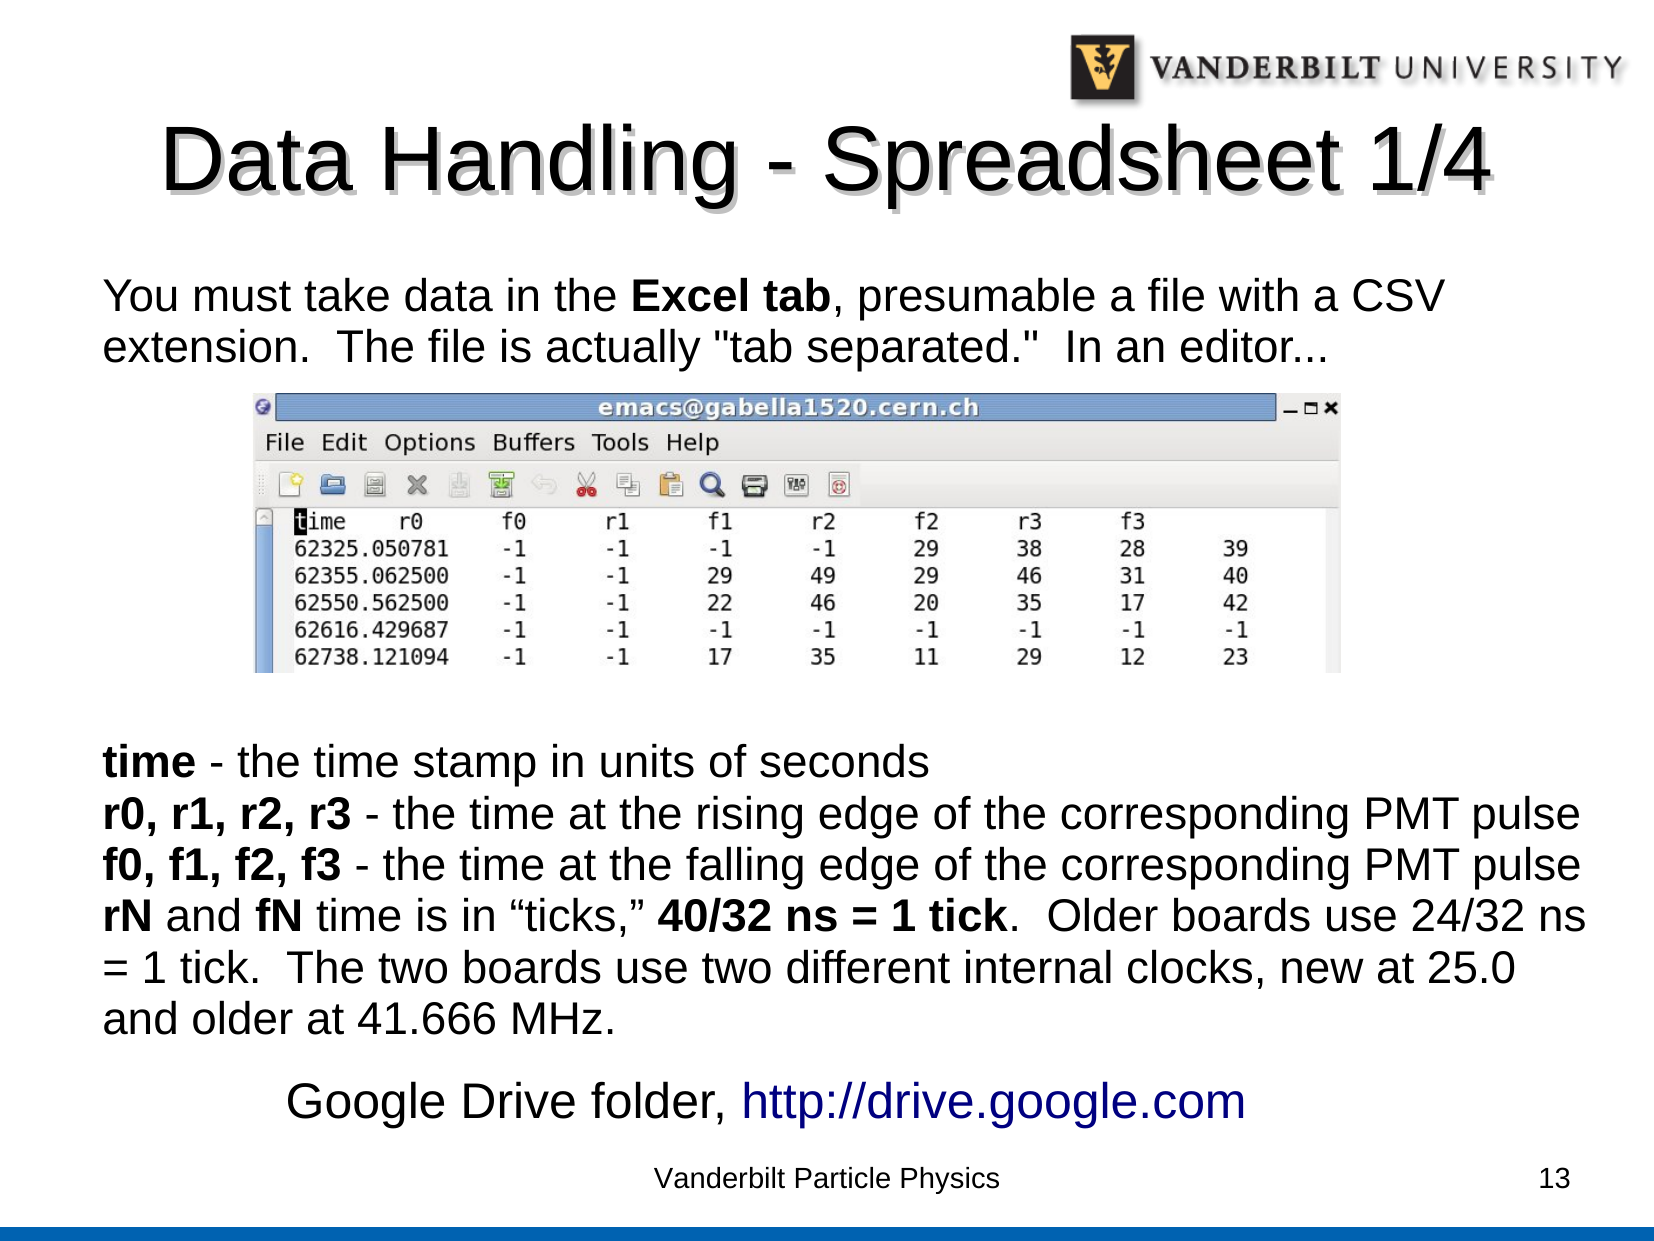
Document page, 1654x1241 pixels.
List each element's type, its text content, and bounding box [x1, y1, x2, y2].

text_box You must take data in the Excel tab, presumable a file with a CSV extension. The file is actually "tab separated." In an editor... [87, 262, 1587, 380]
picture [252, 393, 1341, 673]
text_box time - the time stamp in units of seconds r0, r1, r2, r3 - the time at the rising edge of the corresponding PMT pulse f0, f1, f2, f3 - the time at the falling edge of the corresponding PMT pulse rN and fN time is in “ticks,” 40/32 ns = 1 tick. Older boards use 24/32 ns = 1 tick. The two boards use two different internal clocks, new at 25.0 and older at 41.666 MHz. [87, 729, 1613, 1052]
text_box Google Drive folder, http://drive.google.com [270, 1066, 1449, 1137]
title Data Handling - Spreadsheet 1/4 [121, 55, 1534, 262]
picture [1067, 31, 1637, 115]
